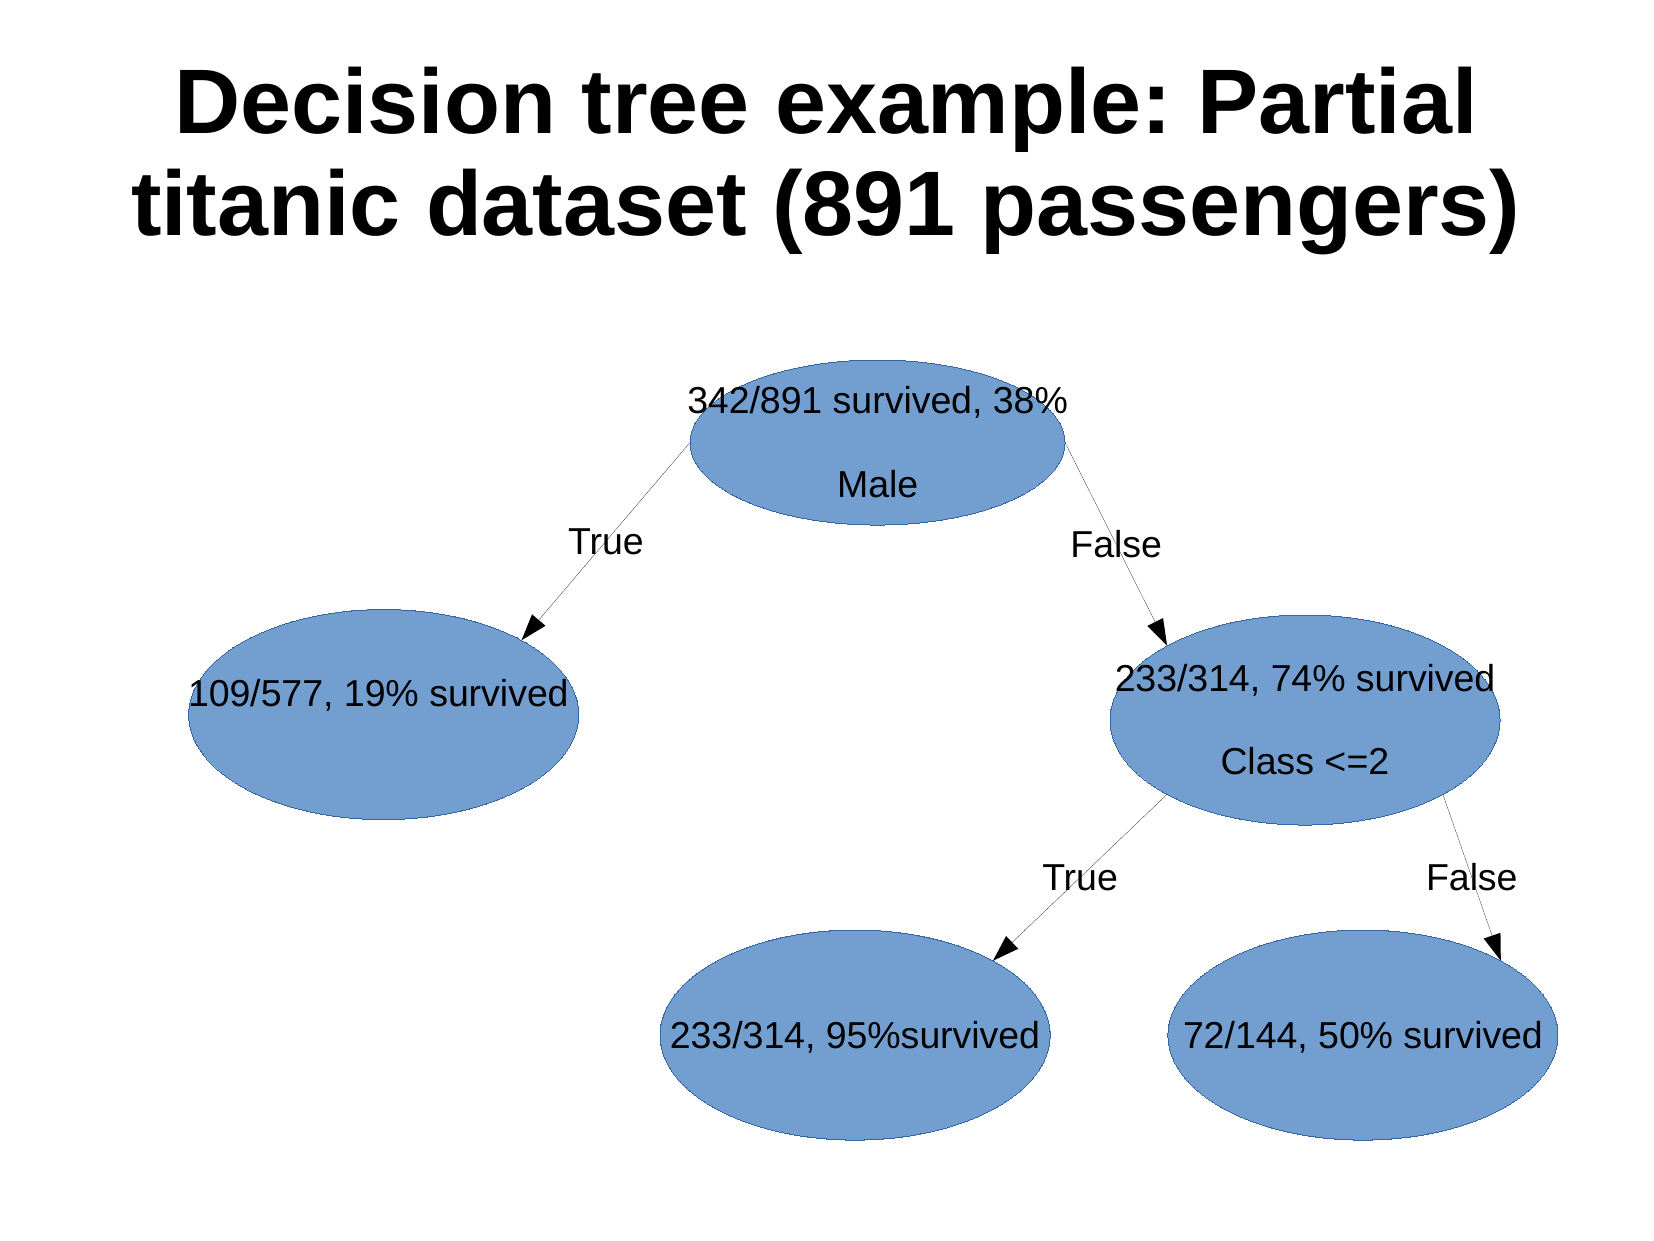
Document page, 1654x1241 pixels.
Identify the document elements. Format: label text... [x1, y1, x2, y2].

title Decision tree example: Partial titanic dataset (891 passengers) [82, 49, 1571, 257]
text_box 72/144, 50% survived [1167, 930, 1558, 1141]
text_box 233/314, 95%survived [660, 930, 1051, 1141]
text_box 109/577, 19% survived [188, 609, 579, 820]
text_box 342/891 survived, 38% Male [690, 360, 1066, 526]
text_box 233/314, 74% survived Class <=2 [1110, 615, 1501, 826]
